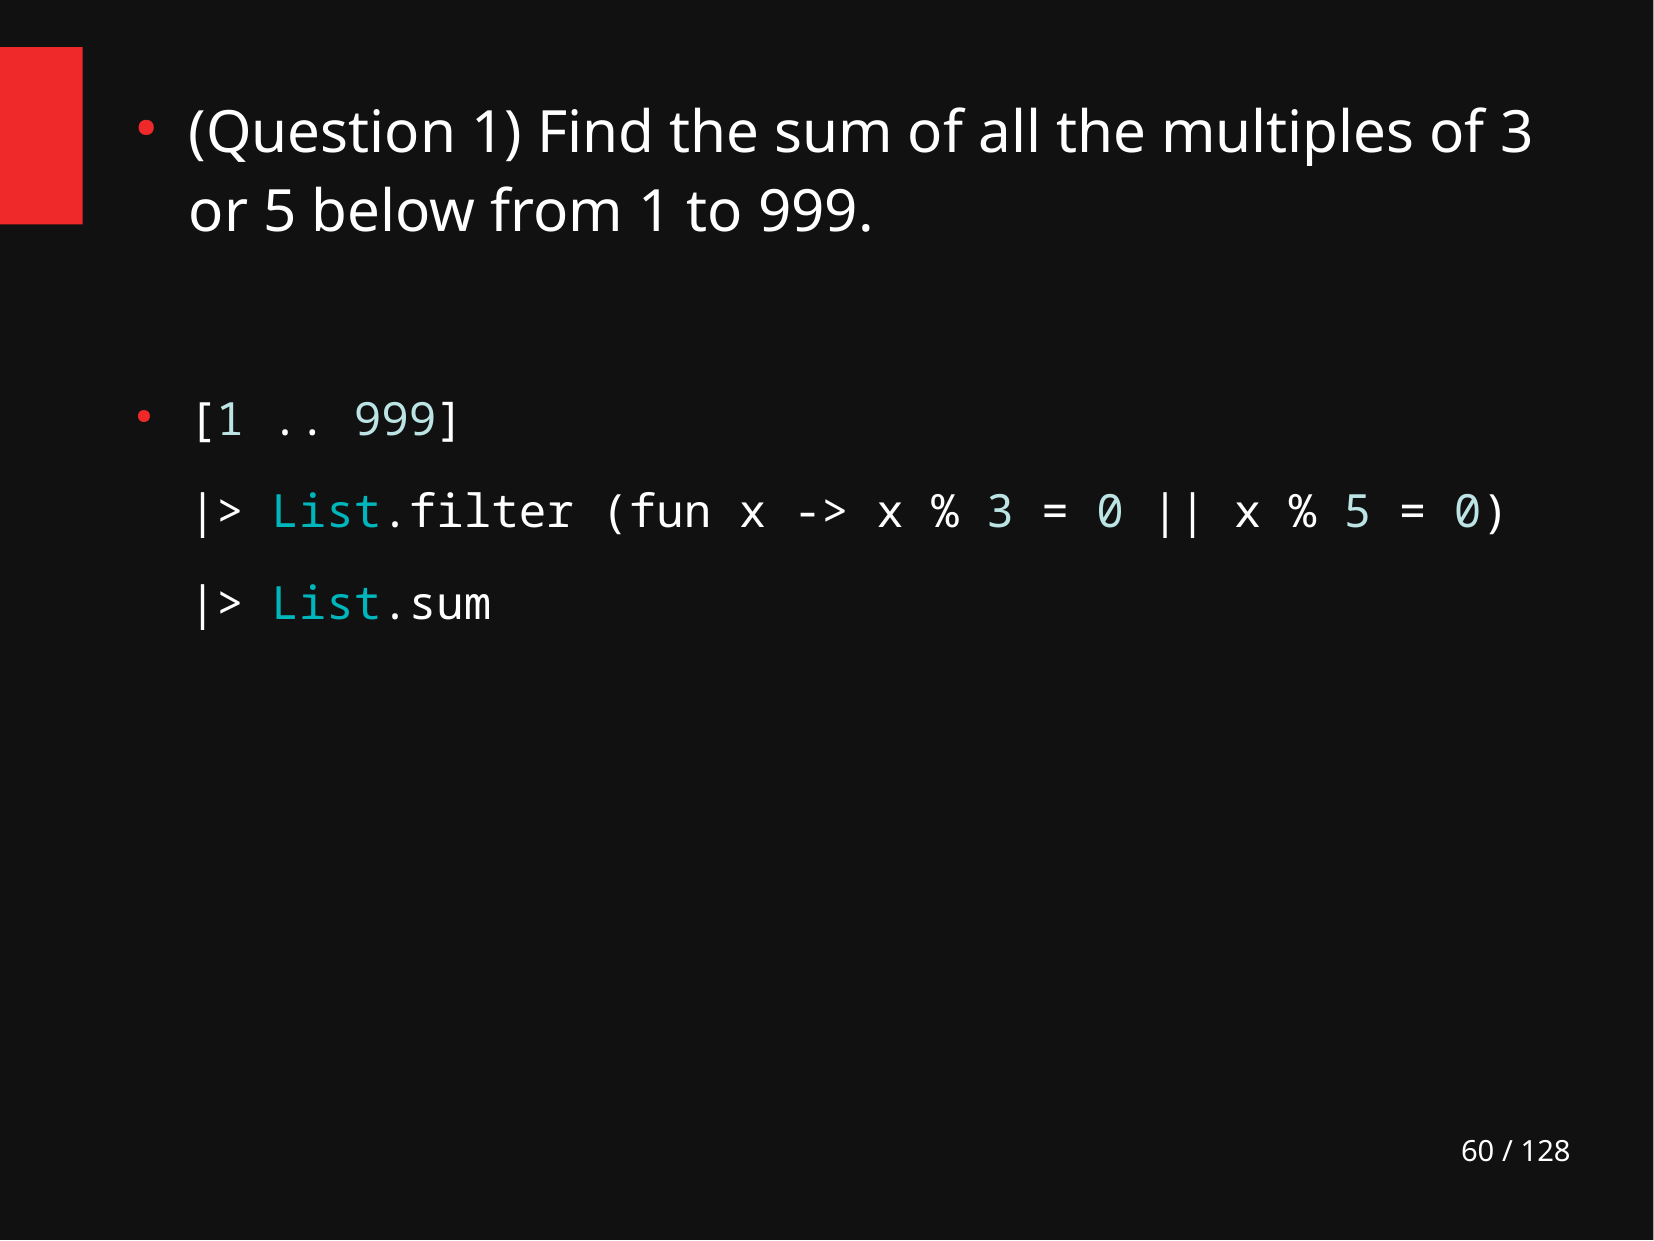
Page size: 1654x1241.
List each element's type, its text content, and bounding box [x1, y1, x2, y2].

list (Question 1) Find the sum of all the multiples of 3 or 5 below from 1 to 999. [1 .. 999] |> List.filter (fun x -> x % 3 = 0 || x % 5 = 0) |> List.sum [118, 90, 1536, 1074]
